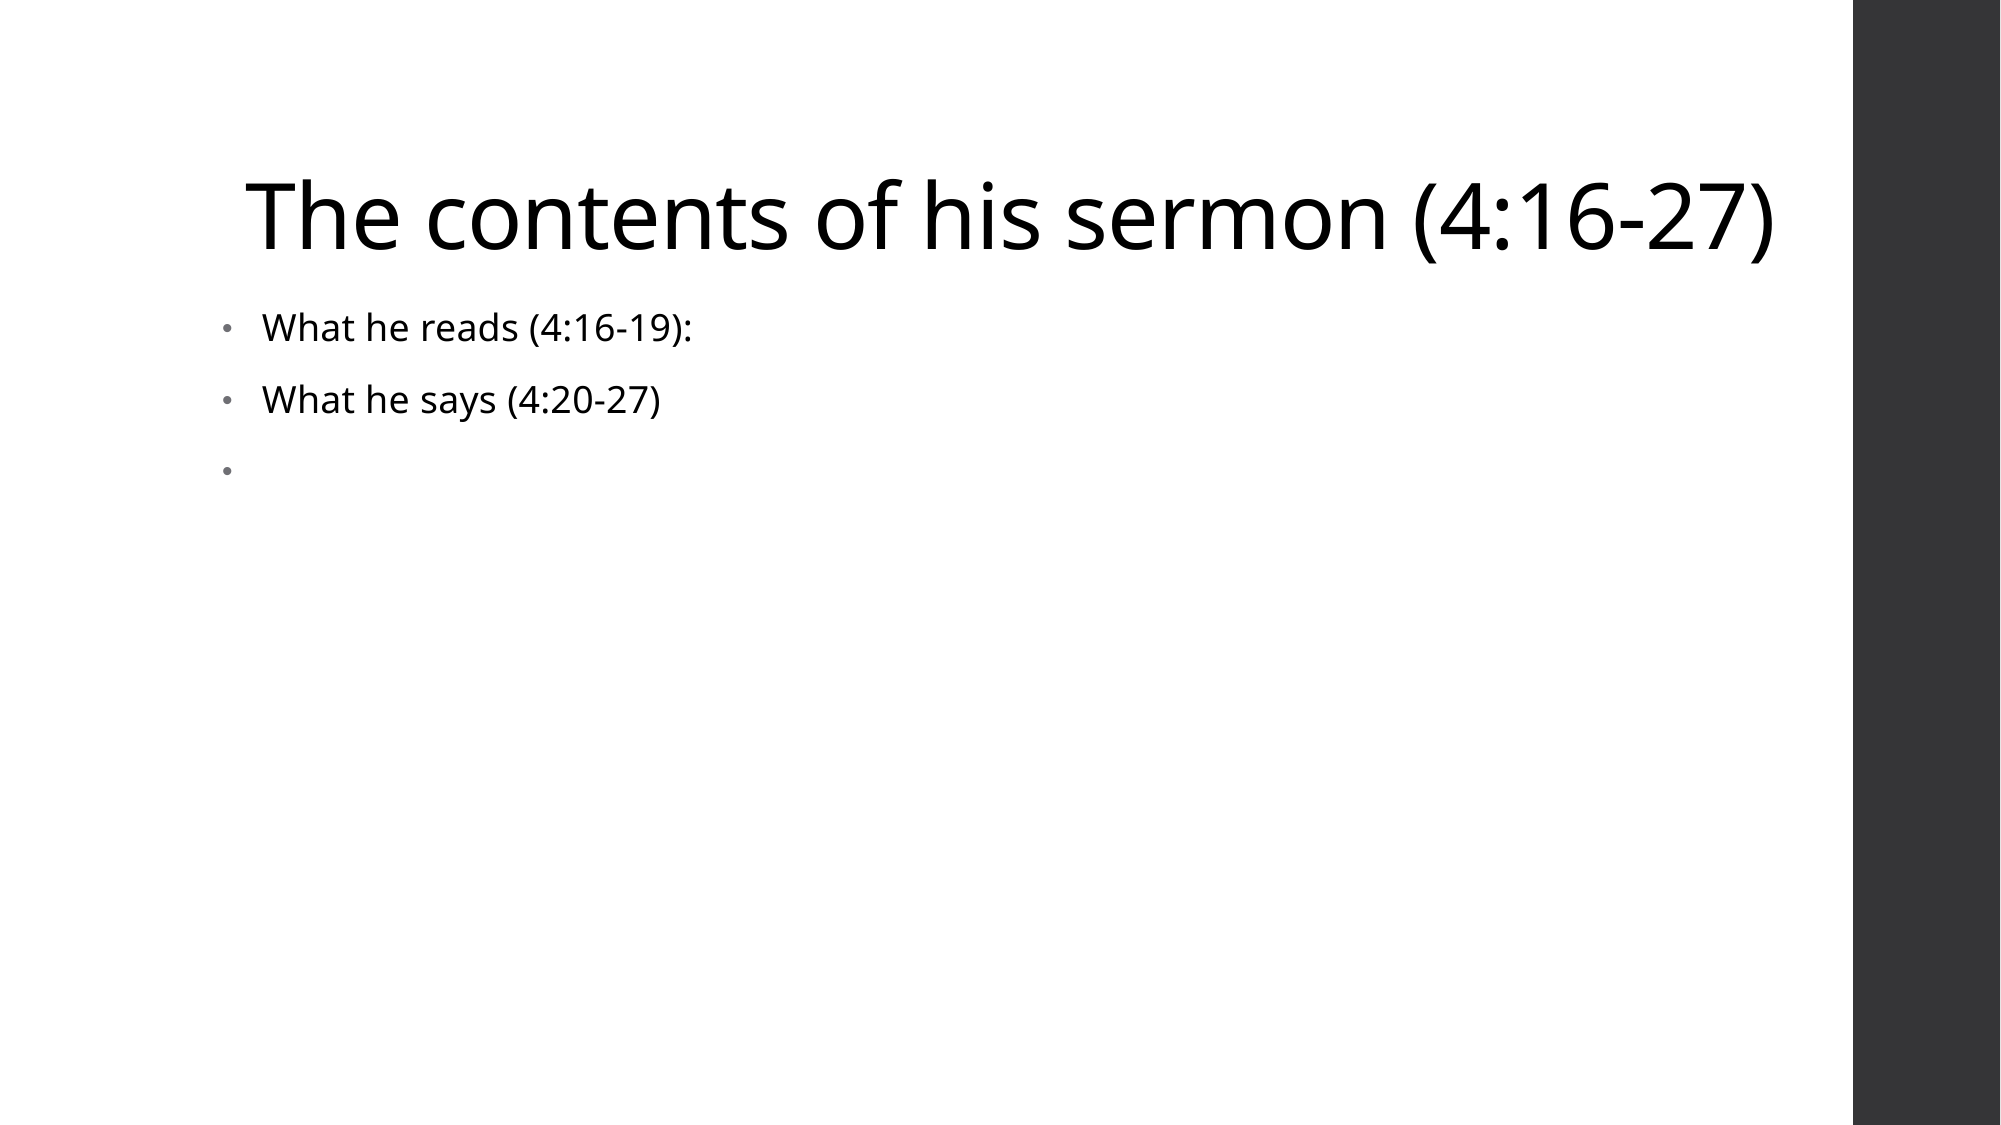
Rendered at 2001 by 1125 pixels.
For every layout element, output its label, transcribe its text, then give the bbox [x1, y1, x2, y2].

title The contents of his sermon (4:16-27) [206, 60, 1797, 278]
list What he reads (4:16-19): What he says (4:20-27) [206, 299, 1617, 1014]
